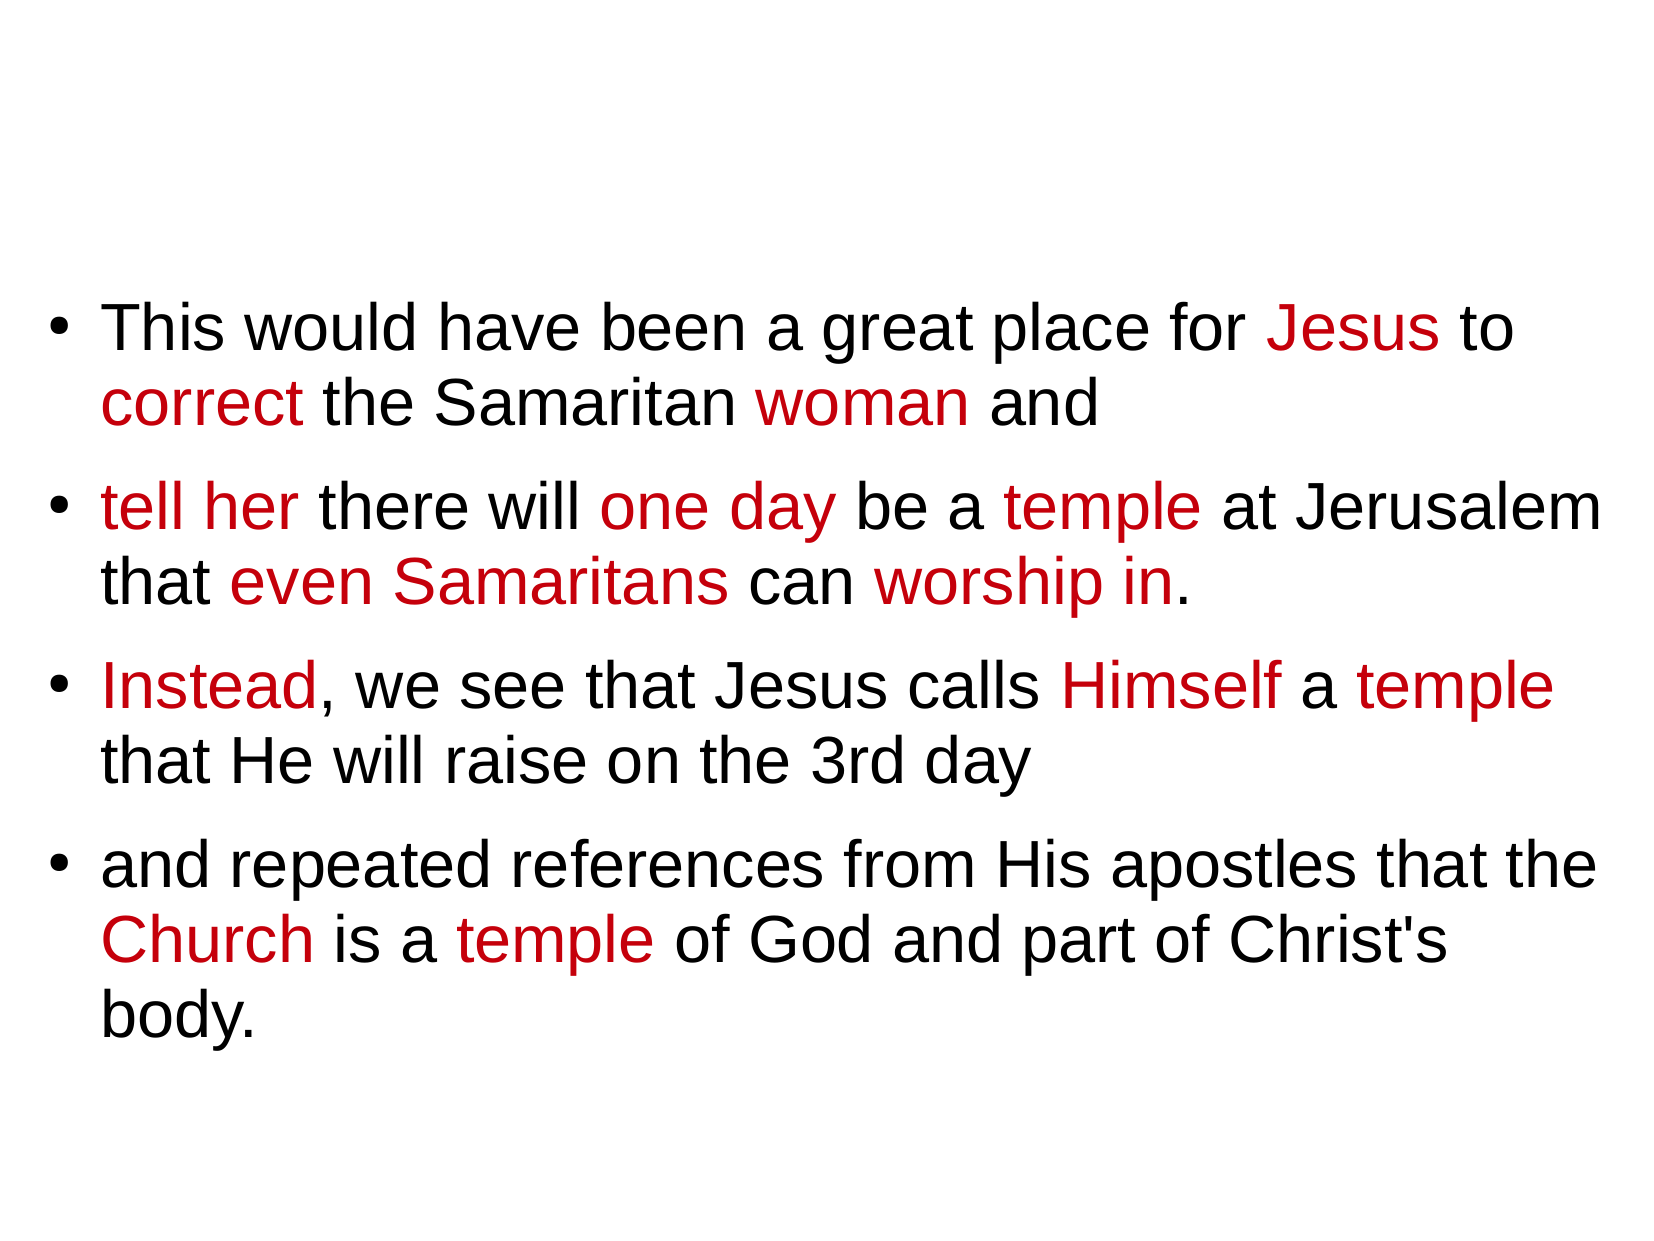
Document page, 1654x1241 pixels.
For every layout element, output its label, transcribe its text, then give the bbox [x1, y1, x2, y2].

list This would have been a great place for Jesus to correct the Samaritan woman and tell her there will one day be a temple at Jerusalem that even Samaritans can worship in. Instead, we see that Jesus calls Himself a temple that He will raise on the 3rd day and repeated references from His apostles that the Church is a temple of God and part of Christ's body. [29, 290, 1625, 1186]
